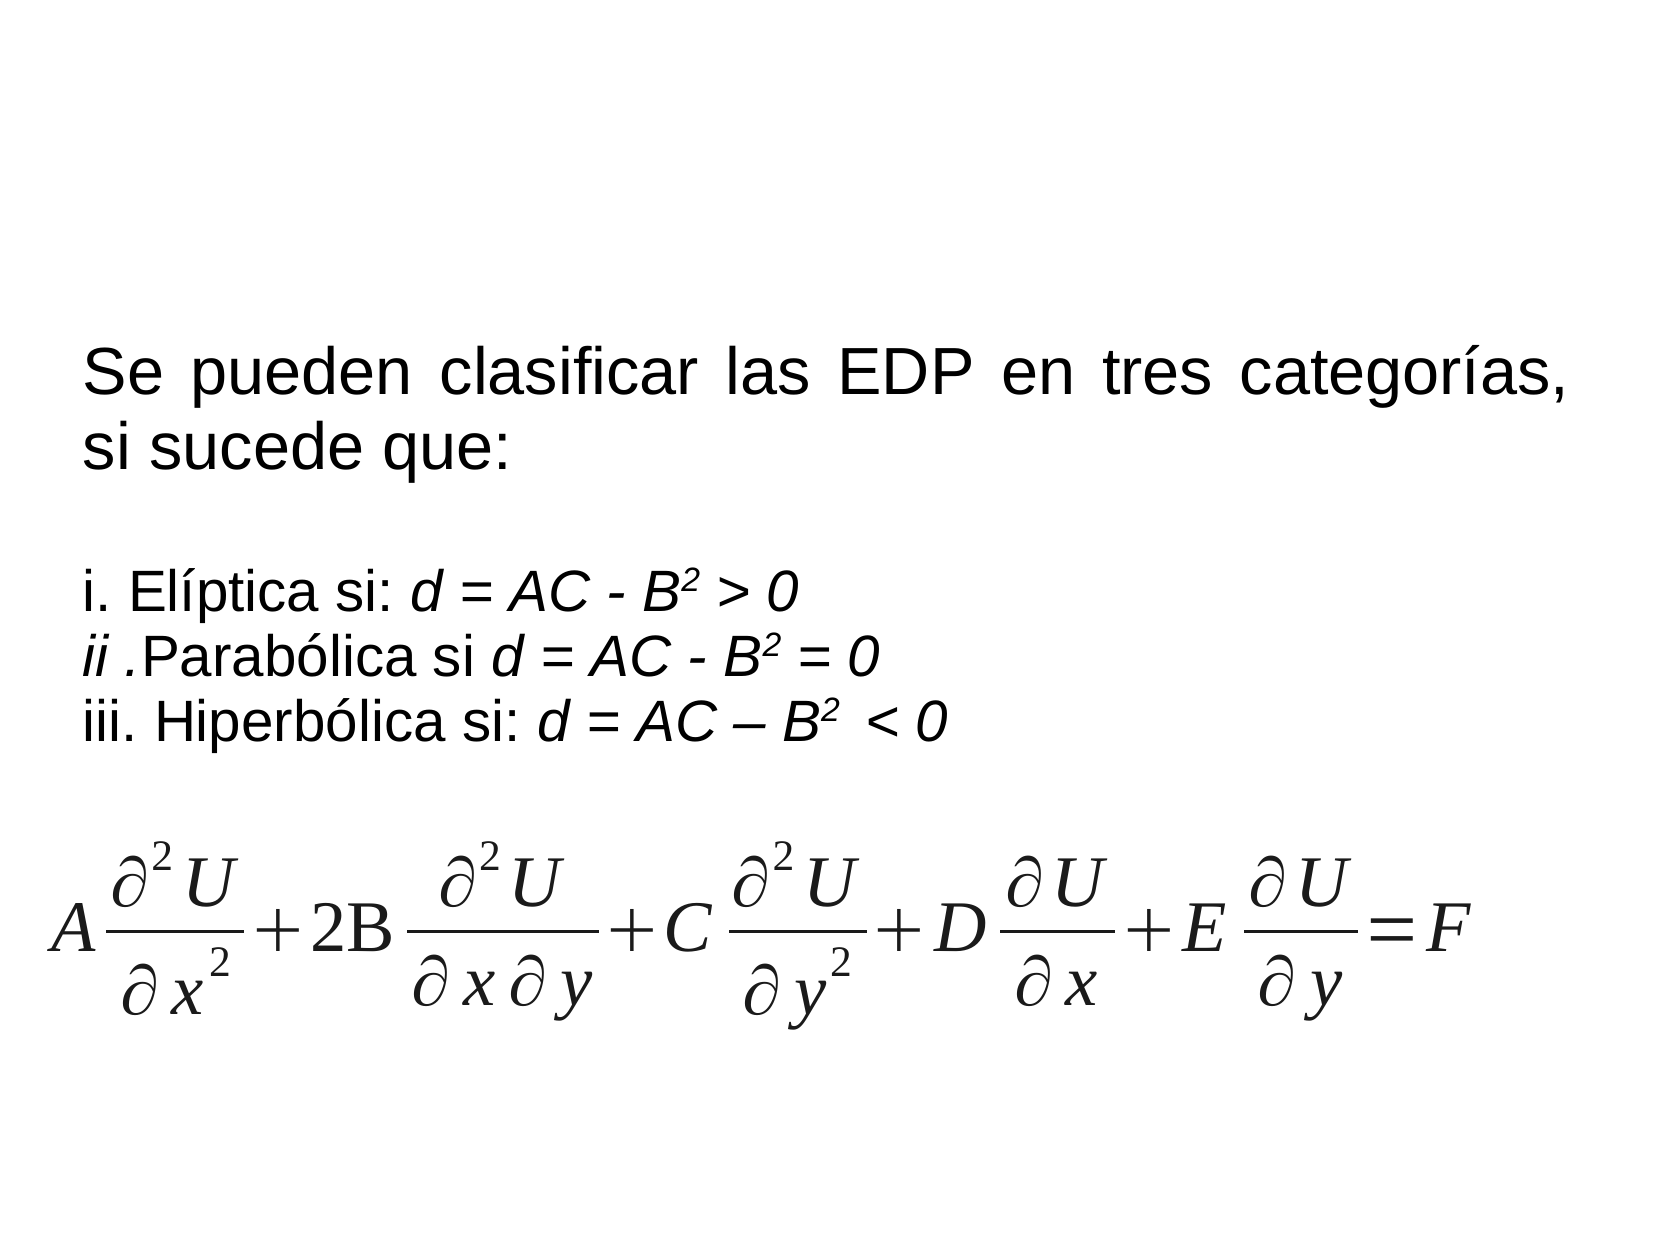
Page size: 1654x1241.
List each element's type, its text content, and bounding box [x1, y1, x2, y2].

chart [37, 829, 1477, 1034]
subtitle Se pueden clasificar las EDP en tres categorías, si sucede que: i. Elíptica si: d = AC - B2 > 0 ii .Parabólica si d = AC - B2 = 0 iii. Hiperbólica si: d = AC – B2 < 0 [82, 290, 1571, 798]
